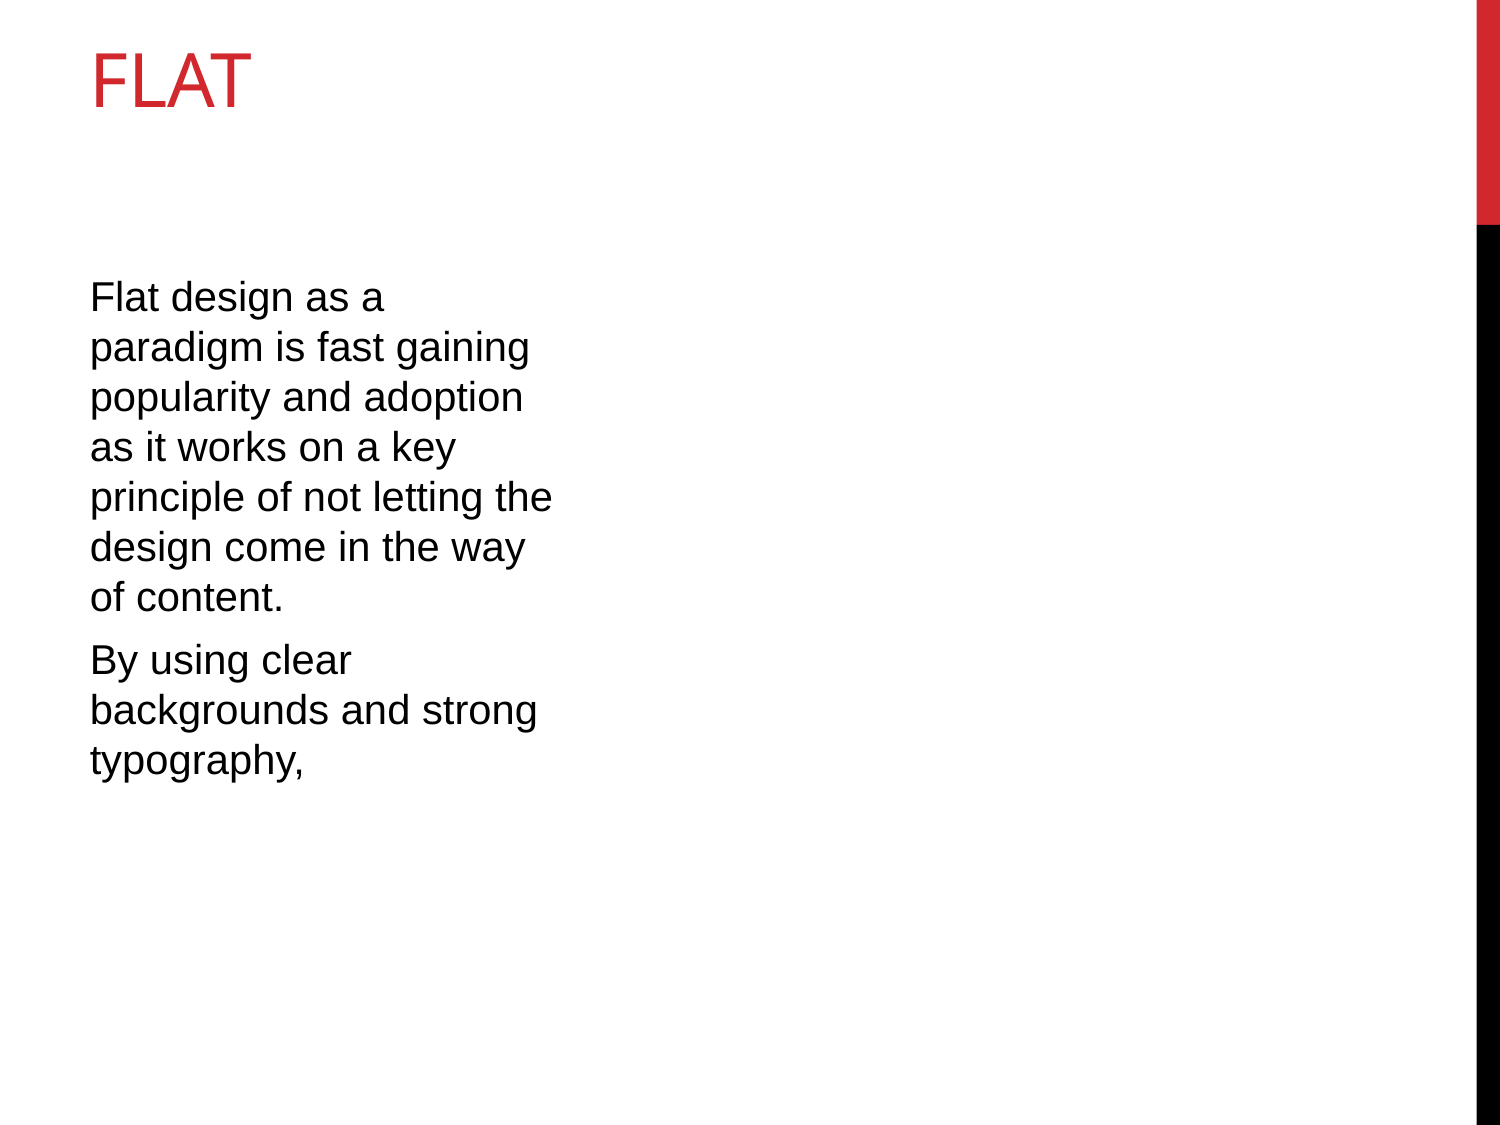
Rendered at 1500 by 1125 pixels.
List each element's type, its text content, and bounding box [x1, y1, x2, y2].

list Flat design as a paradigm is fast gaining popularity and adoption as it works on a key principle of not letting the design come in the way of content. By using clear backgrounds and strong typography, [75, 262, 569, 998]
title FLAT [75, 25, 1025, 250]
